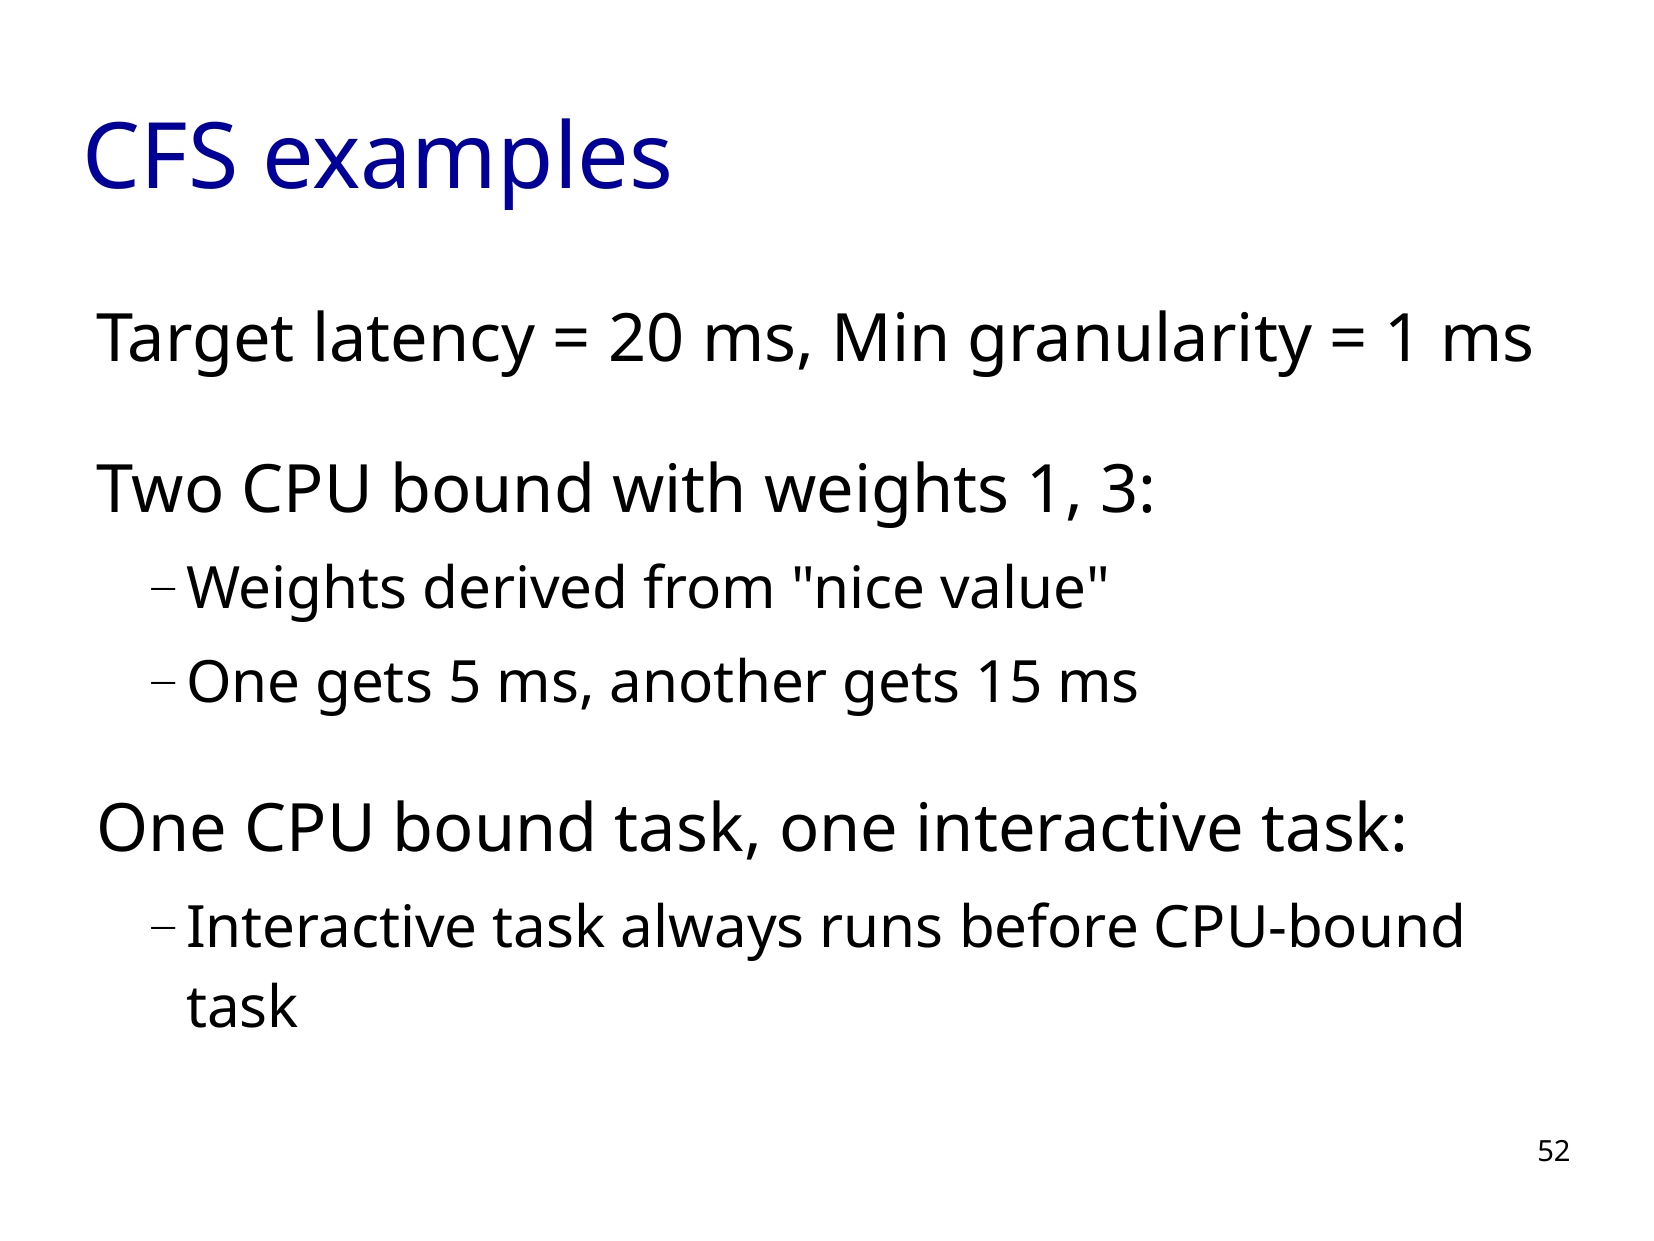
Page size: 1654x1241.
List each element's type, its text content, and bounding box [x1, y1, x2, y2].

list Target latency = 20 ms, Min granularity = 1 ms Two CPU bound with weights 1, 3: Weights derived from "nice value" One gets 5 ms, another gets 15 ms One CPU bound task, one interactive task: Interactive task always runs before CPU-bound task [60, 290, 1571, 1096]
title CFS examples [82, 49, 1571, 257]
